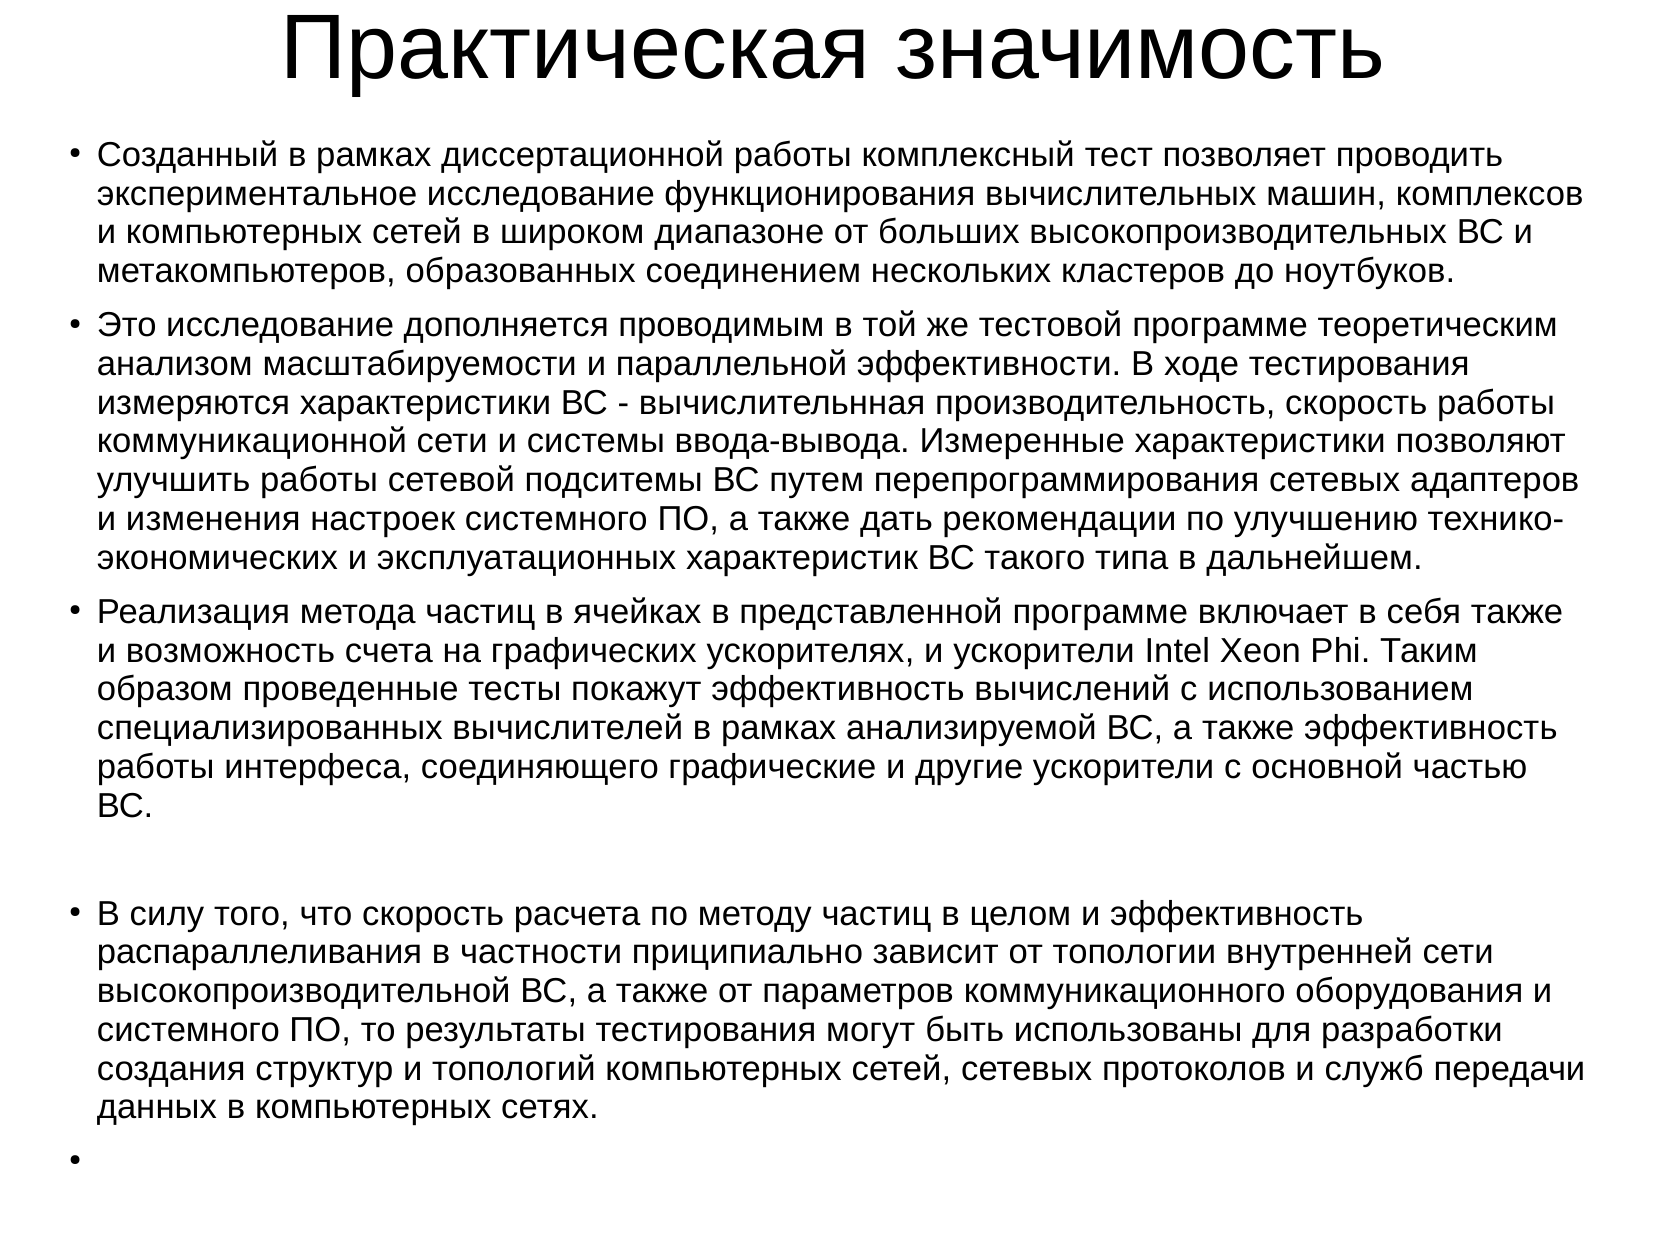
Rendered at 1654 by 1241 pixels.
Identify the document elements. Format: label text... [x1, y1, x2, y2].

title Практическая значимость [90, 0, 1579, 135]
list Созданный в рамках диссертационной работы комплексный тест позволяет проводить экспериментальное исследование функционирования вычислительных машин, комплексов и компьютерных сетей в широком диапазоне от больших высокопроизводительных ВС и метакомпьютеров, образованных соединением нескольких кластеров до ноутбуков. Это исследование дополняется проводимым в той же тестовой программе теоретическим анализом масштабируемости и параллельной эффективности. В ходе тестирования измеряются характеристики ВС - вычислительнная производительность, скорость работы коммуникационной сети и системы ввода-вывода. Измеренные характеристики позволяют улучшить работы сетевой подситемы ВС путем перепрограммирования сетевых адаптеров и изменения настроек системного ПО, а также дать рекомендации по улучшению технико-экономических и эксплуатационных характеристик ВС такого типа в дальнейшем. Реализация метода частиц в ячейках в представленной программе включает в себя также и возможность счета на графических ускорителях, и ускорители Intel Xeon Phi. Таким образом проведенные тесты покажут эффективность вычислений с использованием специализированных вычислителей в рамках анализируемой ВС, а также эффективность работы интерфеса, соединяющего графические и другие ускорители с основной частью ВС. В силу того, что скорость расчета по методу частиц в целом и эффективность распараллеливания в частности приципиально зависит от топологии внутренней сети высокопроизводительной ВС, а также от параметров коммуникационного оборудования и системного ПО, то результаты тестирования могут быть использованы для разработки создания структур и топологий компьютерных сетей, сетевых протоколов и служб передачи данных в компьютерных сетях. [60, 135, 1591, 1201]
